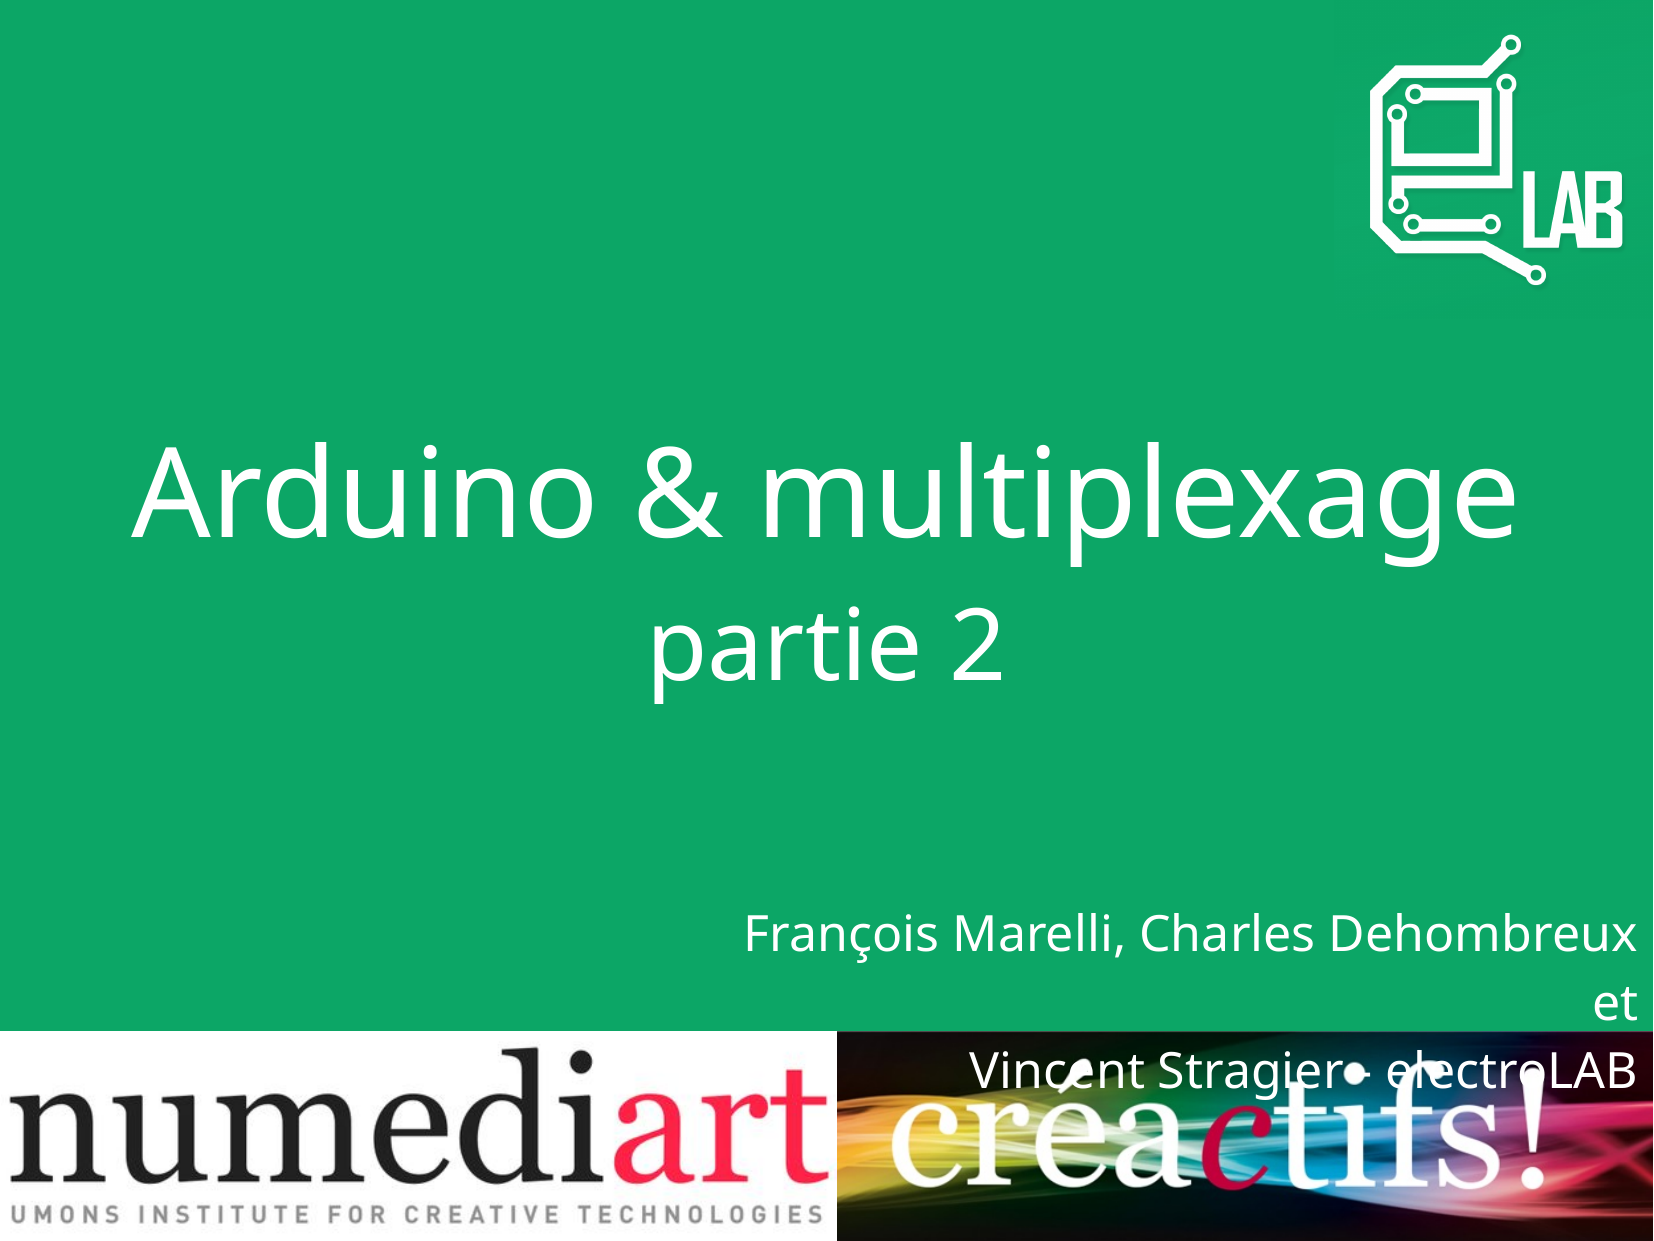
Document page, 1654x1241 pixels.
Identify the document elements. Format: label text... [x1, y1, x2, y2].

picture [0, 1031, 1653, 1241]
title Arduino & multiplexage partie 2 [82, 107, 1571, 1006]
text_box François Marelli, Charles Dehombreux et Vincent Stragier - electroLAB [693, 890, 1653, 1024]
picture [1334, 0, 1653, 319]
